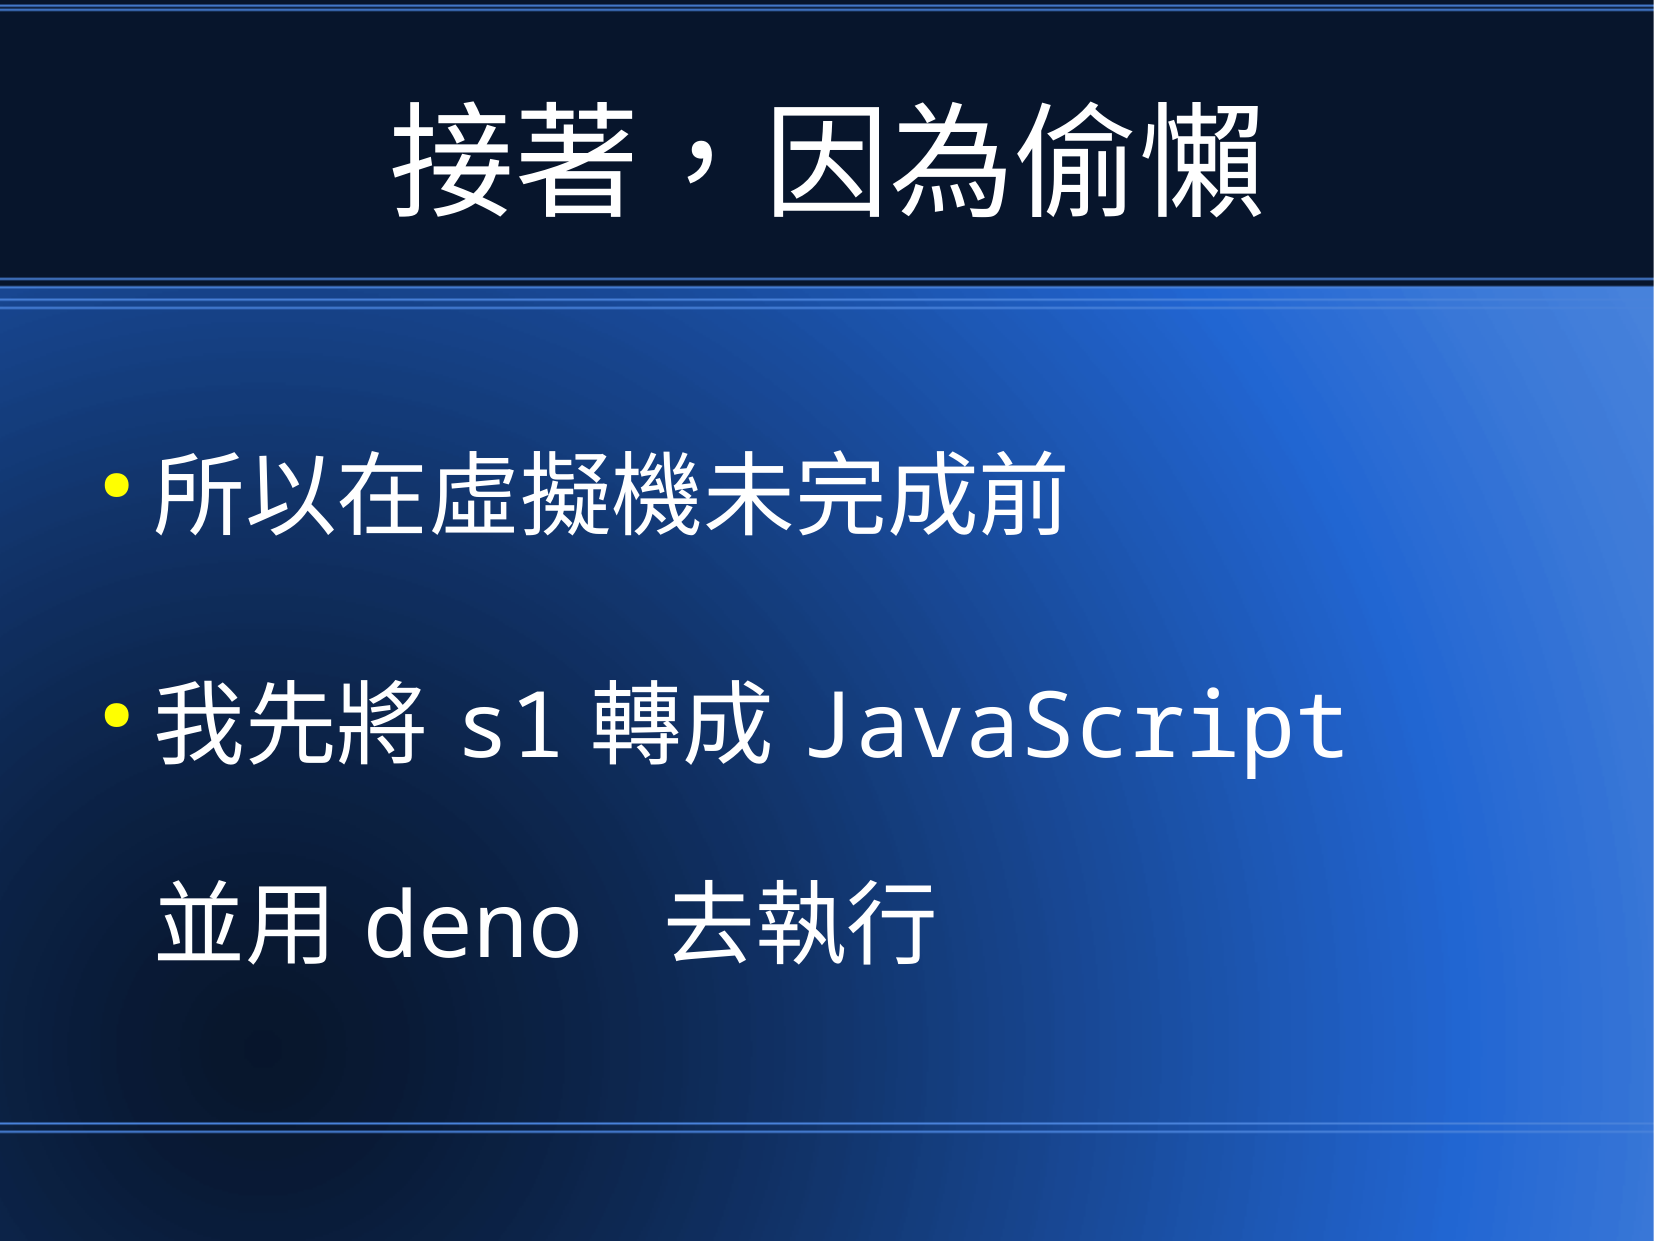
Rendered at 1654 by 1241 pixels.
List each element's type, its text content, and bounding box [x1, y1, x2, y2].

list 所以在虛擬機未完成前 我先將s1轉成JavaScript 並用deno 去執行 [82, 355, 1571, 1241]
title 接著，因為偷懶 [82, 49, 1571, 257]
picture [0, 0, 1654, 1241]
